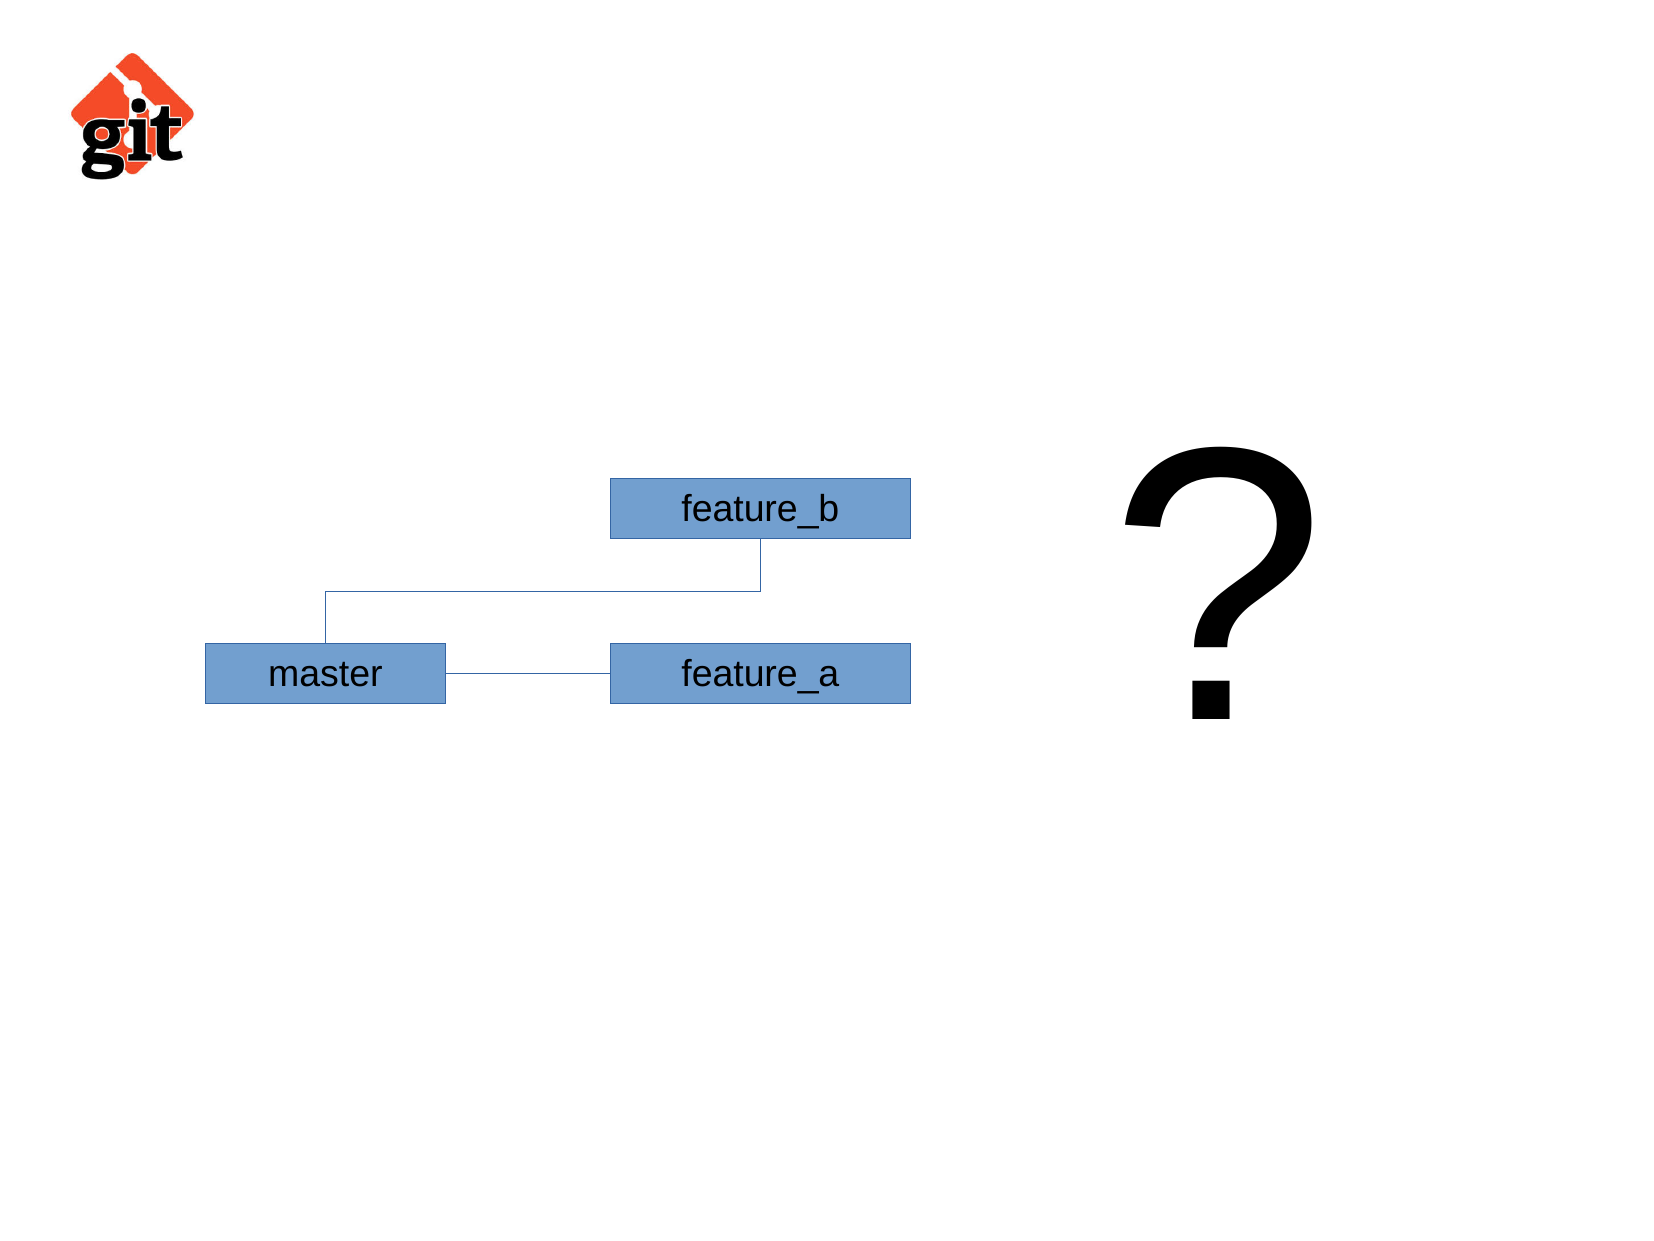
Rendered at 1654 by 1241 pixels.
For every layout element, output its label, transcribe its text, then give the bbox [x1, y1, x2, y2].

text_box feature_b [610, 478, 911, 539]
picture [68, 53, 196, 181]
text_box ? [1095, 359, 1342, 811]
text_box feature_a [610, 643, 911, 704]
text_box master [205, 643, 446, 704]
